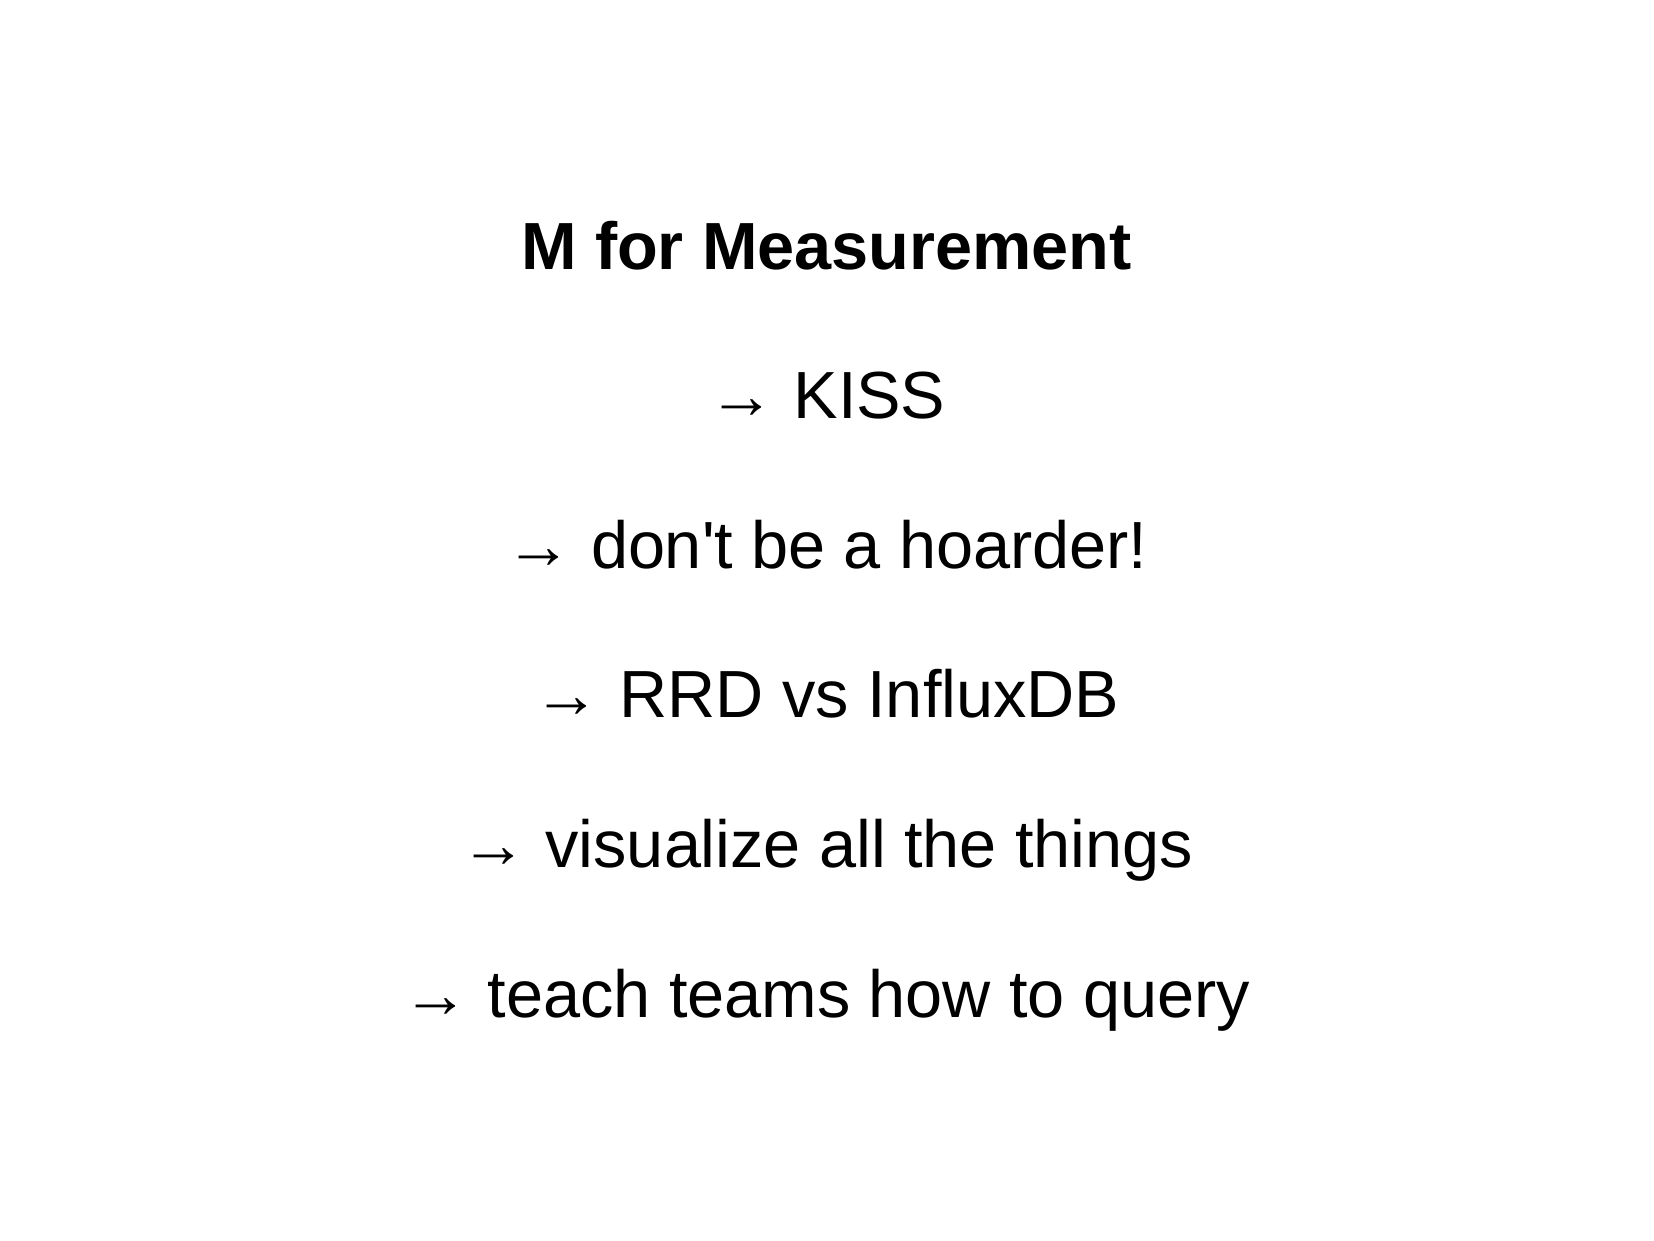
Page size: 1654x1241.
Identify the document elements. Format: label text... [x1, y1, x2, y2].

subtitle M for Measurement → KISS → don't be a hoarder! → RRD vs InfluxDB → visualize all the things → teach teams how to query [82, 140, 1571, 1101]
